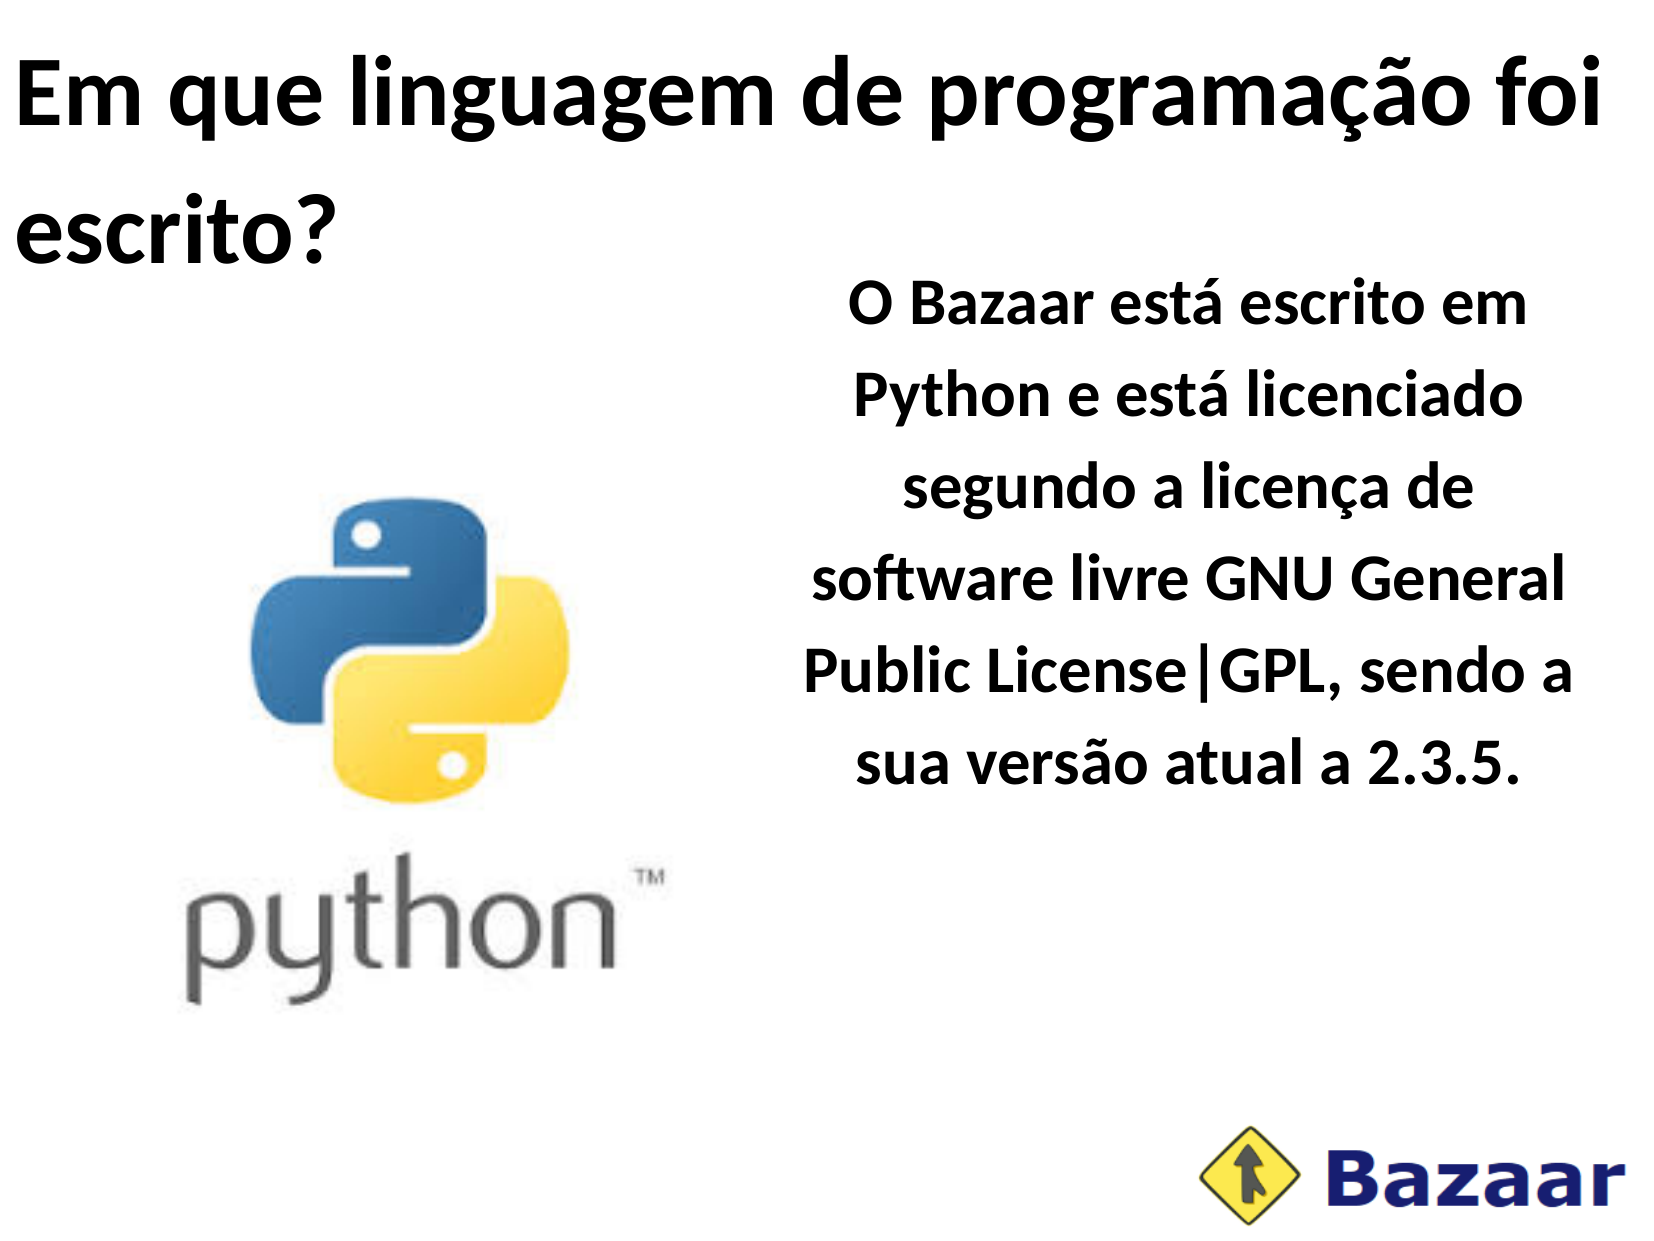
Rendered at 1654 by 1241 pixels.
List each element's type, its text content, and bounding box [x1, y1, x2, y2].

picture [1181, 1110, 1638, 1241]
picture [108, 472, 697, 1037]
text_box O Bazaar está escrito em Python e está licenciado segundo a licença de software livre GNU General Public License|GPL, sendo a sua versão atual a 2.3.5. [776, 238, 1603, 806]
text_box Em que linguagem de programação foi escrito? [0, 0, 1654, 291]
